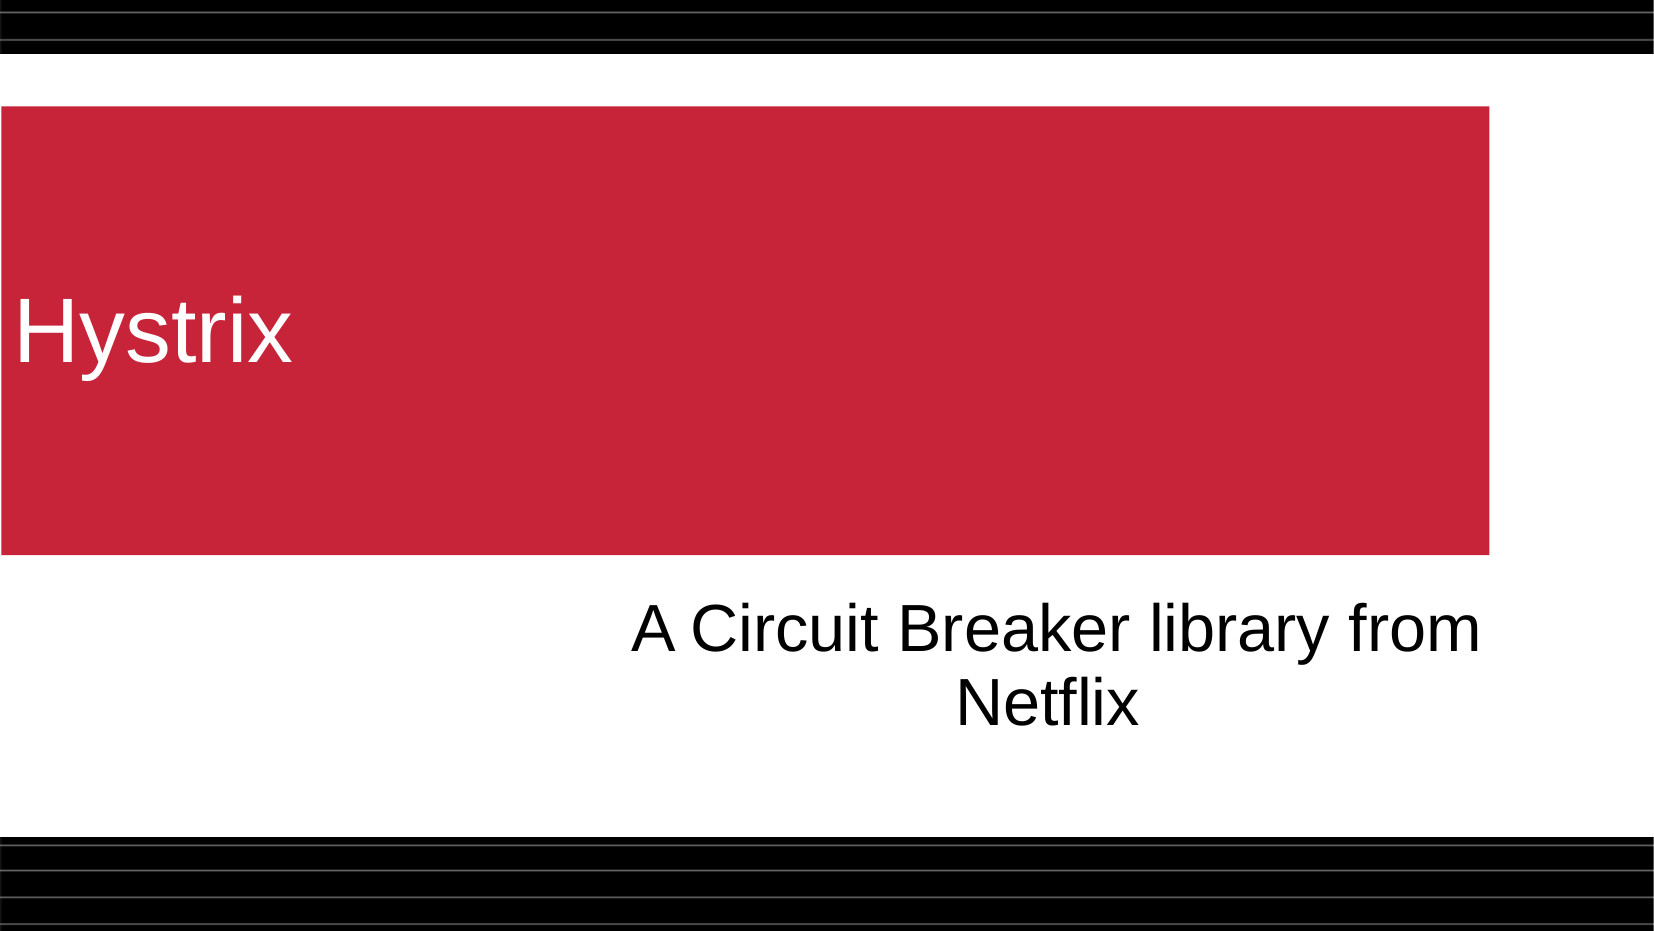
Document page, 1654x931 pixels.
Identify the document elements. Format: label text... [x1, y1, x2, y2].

subtitle A Circuit Breaker library from Netflix [625, 590, 1489, 804]
picture [0, 0, 1654, 54]
title Hystrix [1, 106, 1490, 556]
picture [0, 837, 1654, 931]
